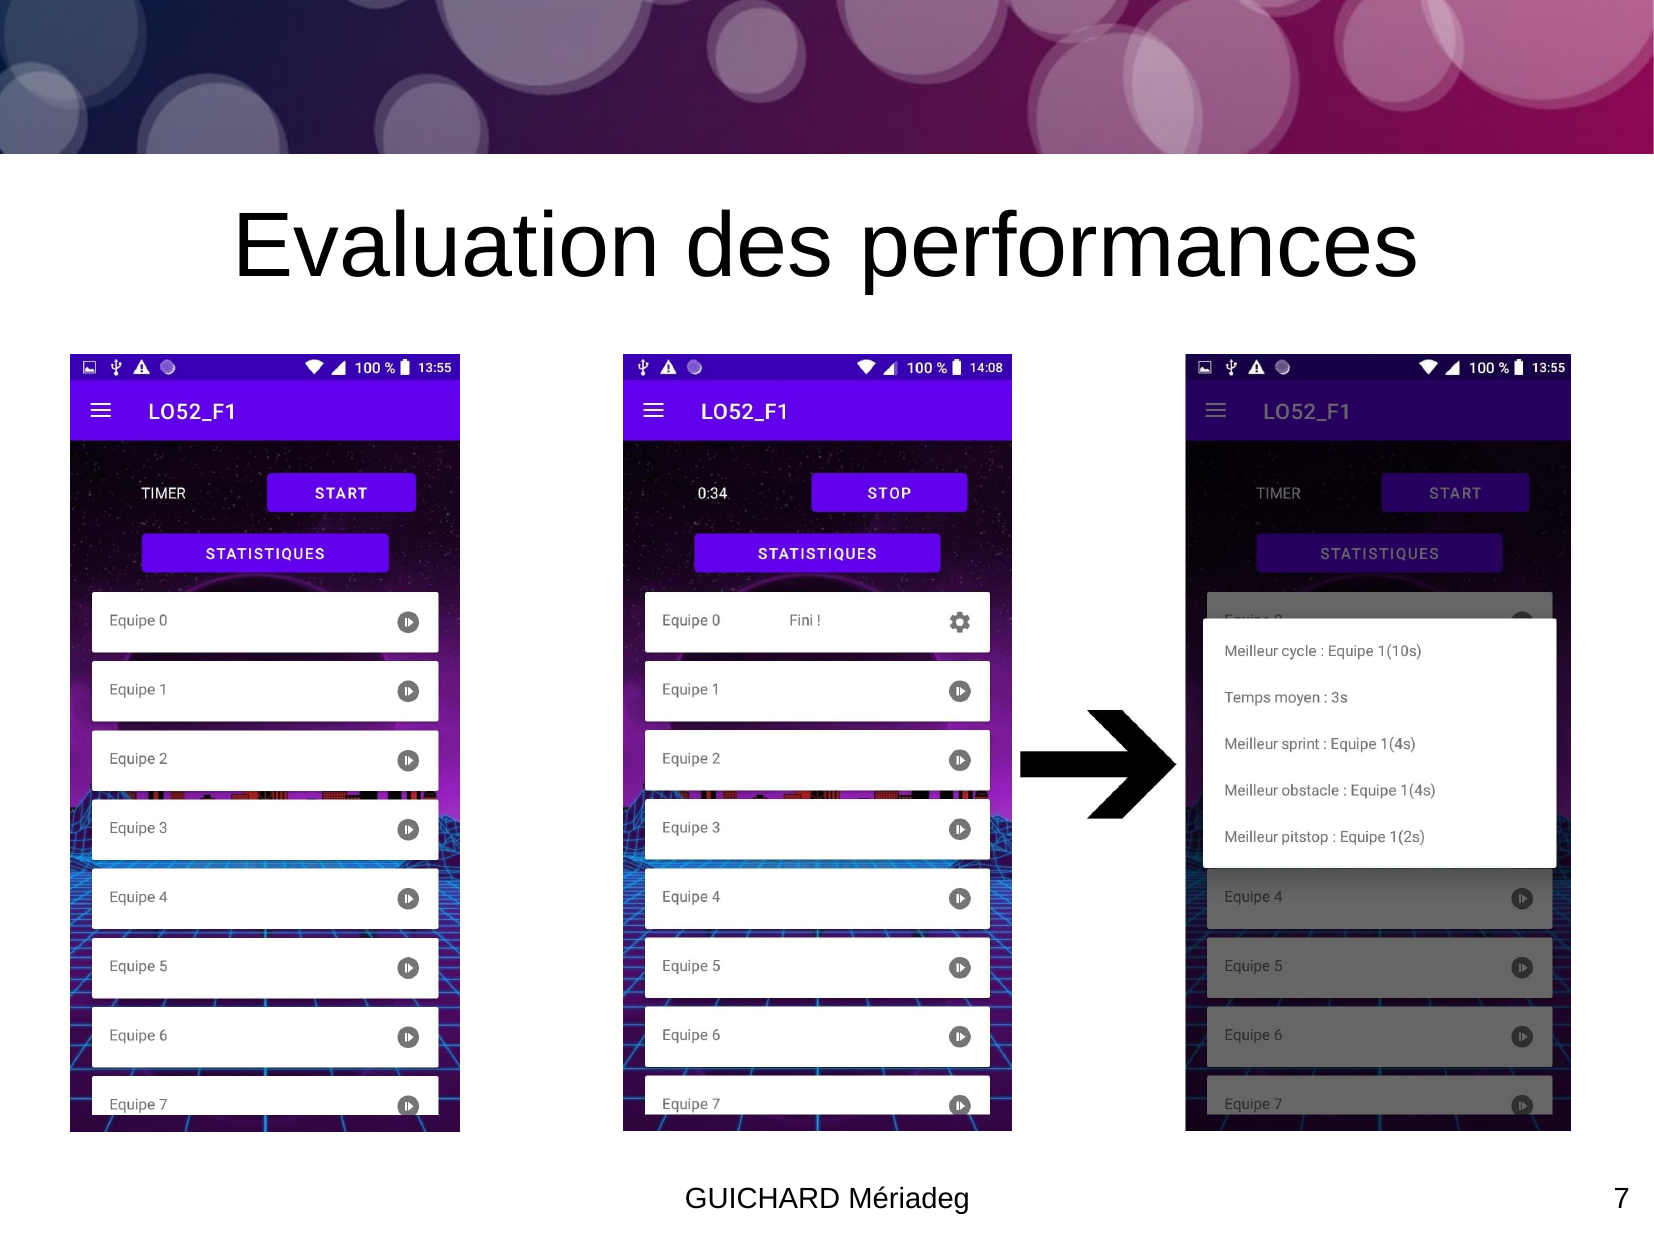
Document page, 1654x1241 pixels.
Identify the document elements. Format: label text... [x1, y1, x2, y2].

title Evaluation des performances [82, 159, 1571, 331]
picture [0, 0, 1654, 154]
picture [70, 354, 460, 1132]
picture [623, 354, 1571, 1131]
